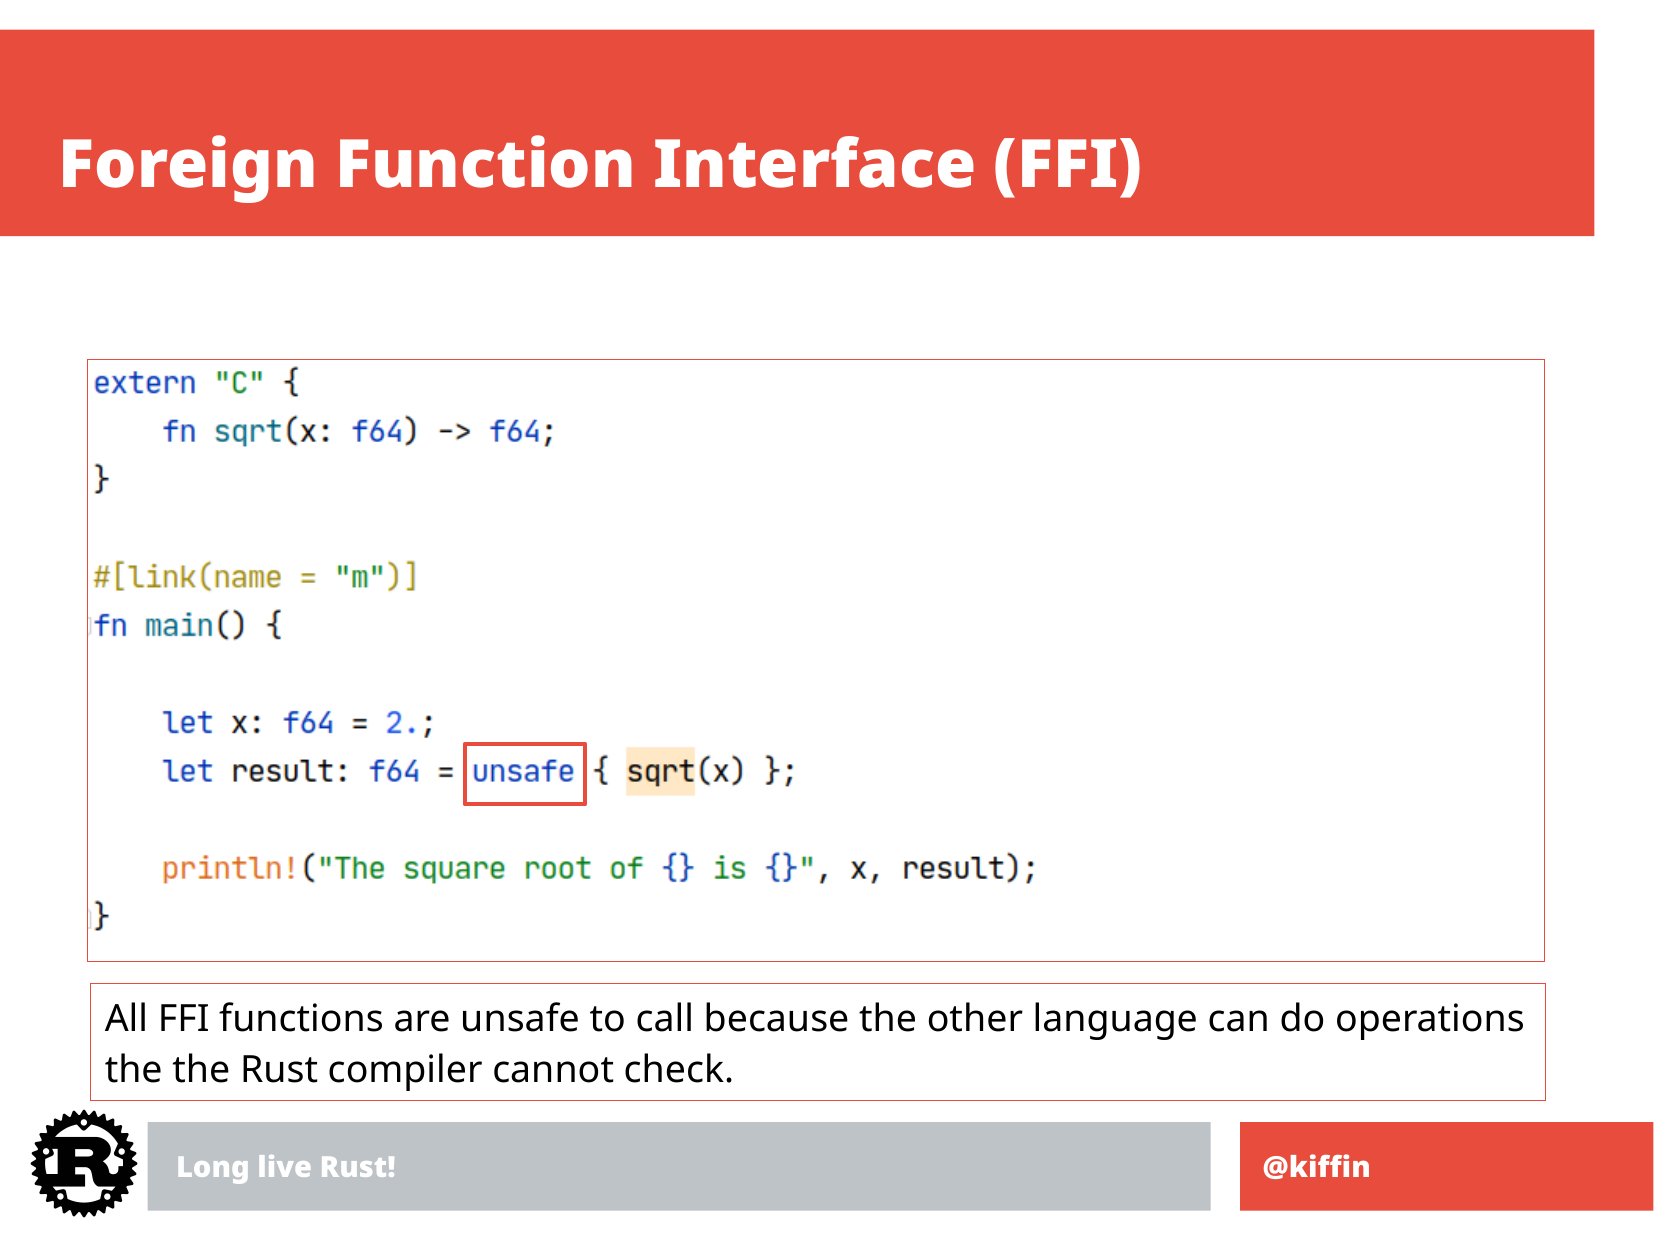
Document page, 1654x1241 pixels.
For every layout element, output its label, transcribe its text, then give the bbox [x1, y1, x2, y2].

text_box @kiffin [1262, 1122, 1654, 1211]
picture [87, 359, 1545, 962]
text_box Long live Rust! [176, 1122, 1201, 1211]
title Foreign Function Interface (FFI) [59, 59, 1595, 207]
text_box All FFI functions are unsafe to call because the other language can do operations the the Rust compiler cannot check. [90, 983, 1546, 1086]
picture [30, 1109, 138, 1218]
